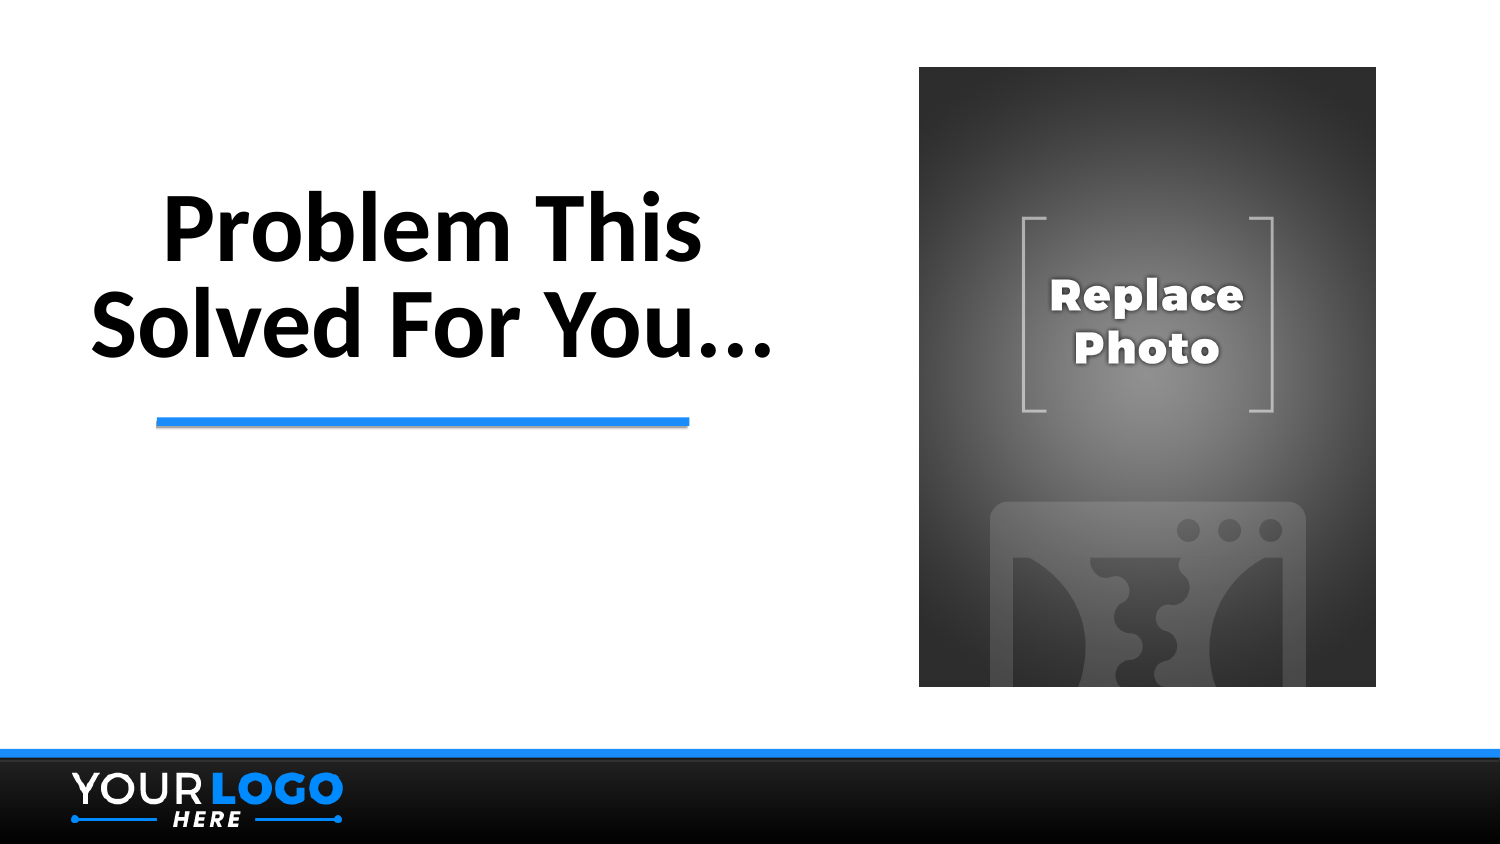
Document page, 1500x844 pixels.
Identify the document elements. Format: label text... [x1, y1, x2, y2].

picture [66, 766, 346, 831]
text_box [156, 417, 690, 426]
picture [919, 67, 1376, 687]
text_box Problem This Solved For You... [26, 169, 841, 393]
